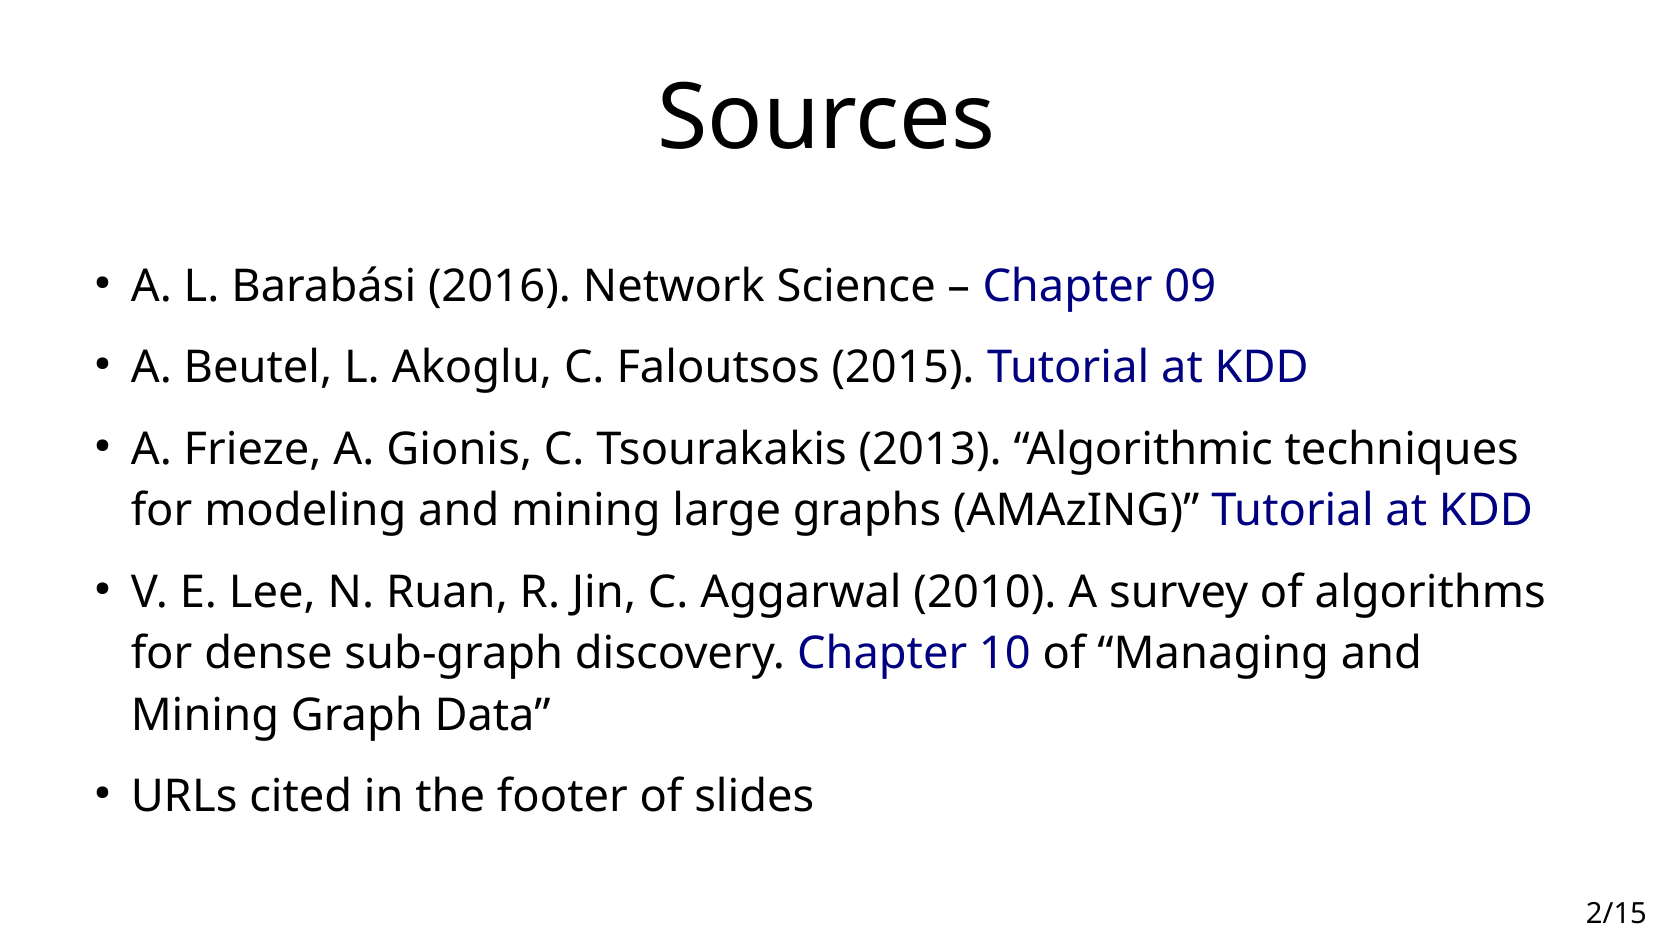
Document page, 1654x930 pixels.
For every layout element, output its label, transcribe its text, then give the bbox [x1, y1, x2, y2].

title Sources [82, 1, 1571, 225]
list A. L. Barabási (2016). Network Science – Chapter 09 A. Beutel, L. Akoglu, C. Faloutsos (2015). Tutorial at KDD A. Frieze, A. Gionis, C. Tsourakakis (2013). “Algorithmic techniques for modeling and mining large graphs (AMAzING)” Tutorial at KDD V. E. Lee, N. Ruan, R. Jin, C. Aggarwal (2010). A survey of algorithms for dense sub-graph discovery. Chapter 10 of “Managing and Mining Graph Data” URLs cited in the footer of slides [82, 252, 1571, 841]
